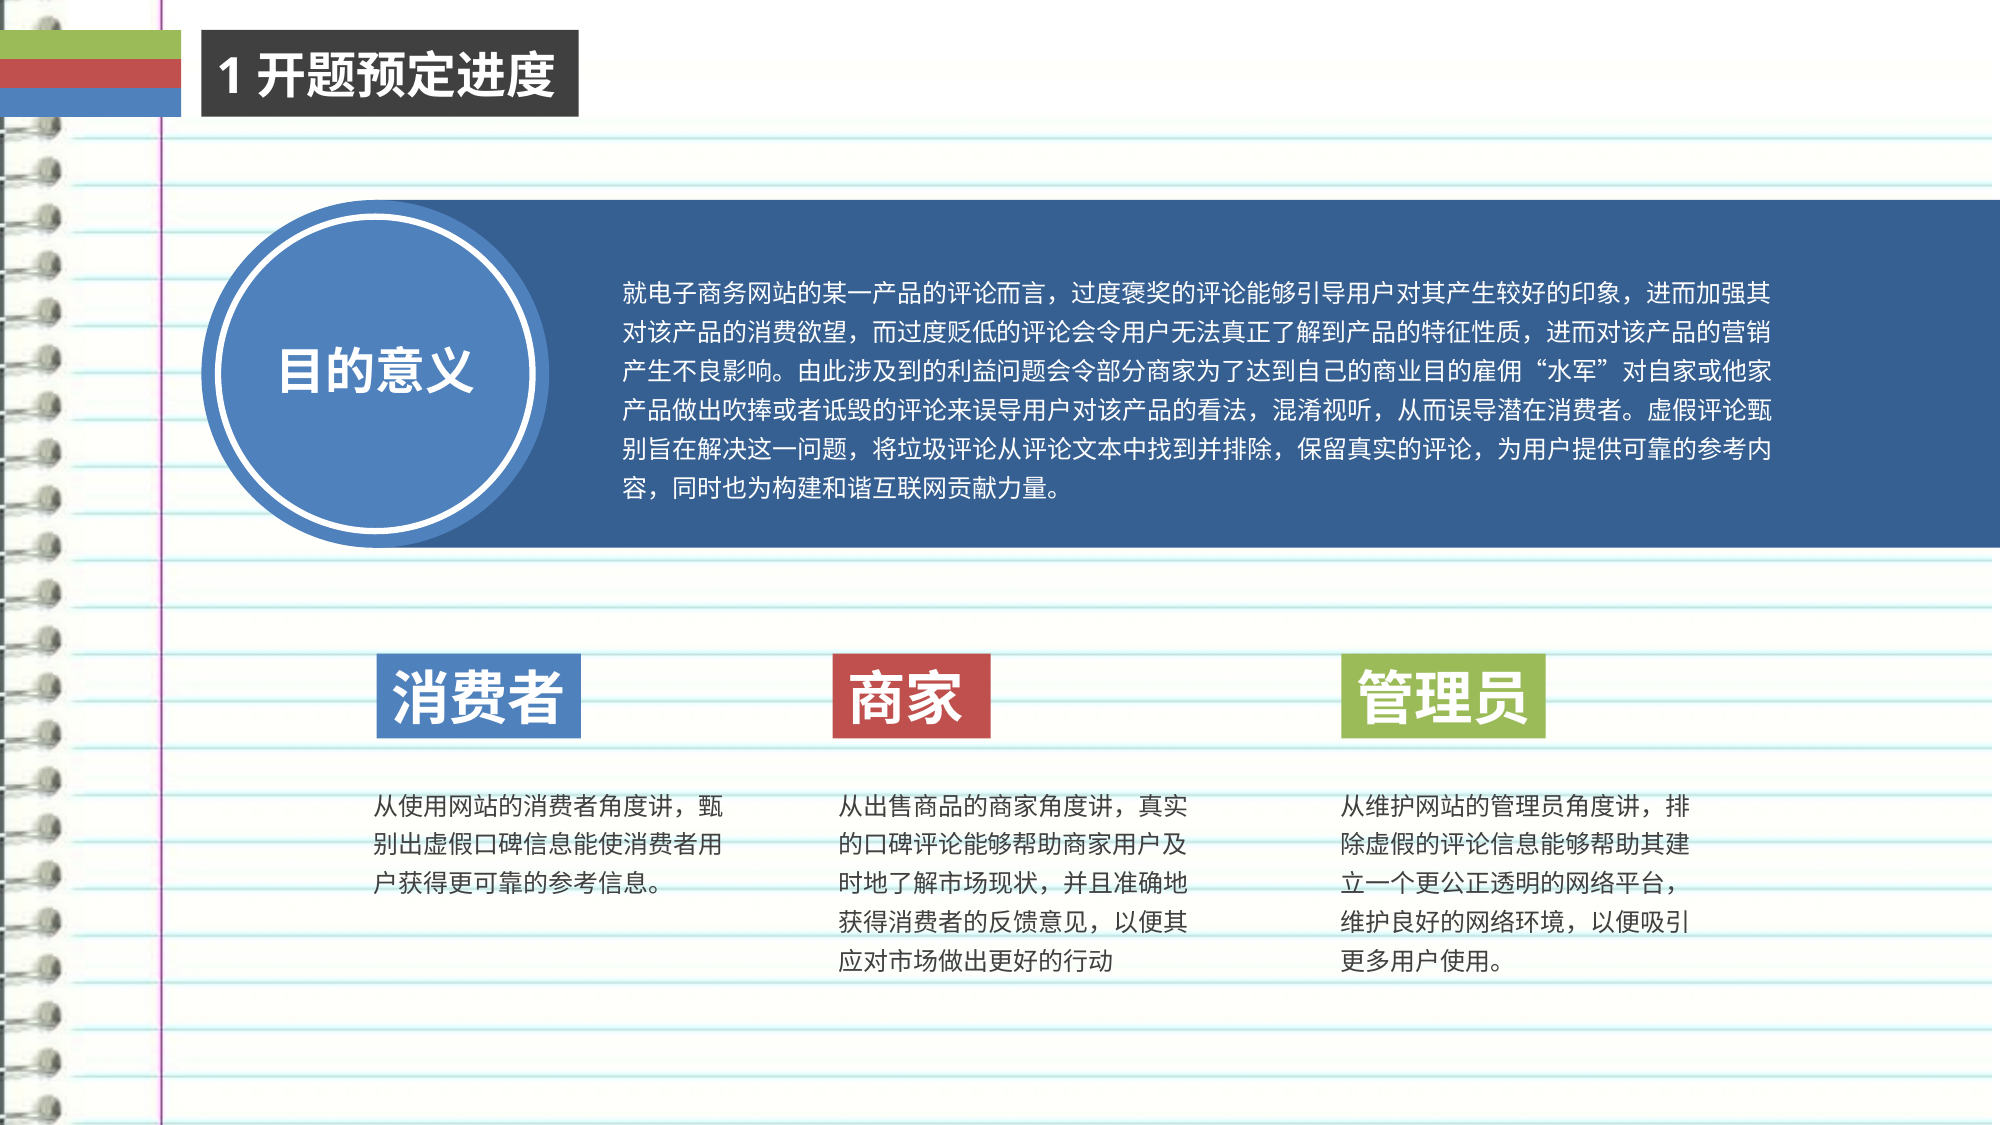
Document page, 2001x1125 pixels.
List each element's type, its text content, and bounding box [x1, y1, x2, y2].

text_box 消费者 [376, 653, 581, 739]
text_box 就电子商务网站的某一产品的评论而言，过度褒奖的评论能够引导用户对其产生较好的印象，进而加强其对该产品的消费欲望，而过度贬低的评论会令用户无法真正了解到产品的特征性质，进而对该产品的营销产生不良影响。由此涉及到的利益问题会令部分商家为了达到自己的商业目的雇佣“水军”对自家或他家产品做出吹捧或者诋毁的评论来误导用户对该产品的看法，混淆视听，从而误导潜在消费者。虚假评论甄别旨在解决这一问题，将垃圾评论从评论文本中找到并排除，保留真实的评论，为用户提供可靠的参考内容，同时也为构建和谐互联网贡献力量。 [607, 261, 1810, 501]
picture [0, 0, 1995, 1125]
text_box 1开题预定进度 [201, 29, 579, 117]
text_box [201, 199, 2000, 548]
text_box 从维护网站的管理员角度讲，排除虚假的评论信息能够帮助其建立一个更公正透明的网络平台，维护良好的网络环境，以便吸引更多用户使用。 [1325, 773, 1707, 975]
text_box 商家 [832, 653, 991, 739]
text_box 目的意义 [260, 339, 491, 414]
text_box 从出售商品的商家角度讲，真实的口碑评论能够帮助商家用户及时地了解市场现状，并且准确地获得消费者的反馈意见，以便其应对市场做出更好的行动 [823, 773, 1205, 975]
text_box 管理员 [1341, 653, 1546, 739]
text_box 从使用网站的消费者角度讲，甄别出虚假口碑信息能使消费者用户获得更可靠的参考信息。 [358, 773, 740, 897]
